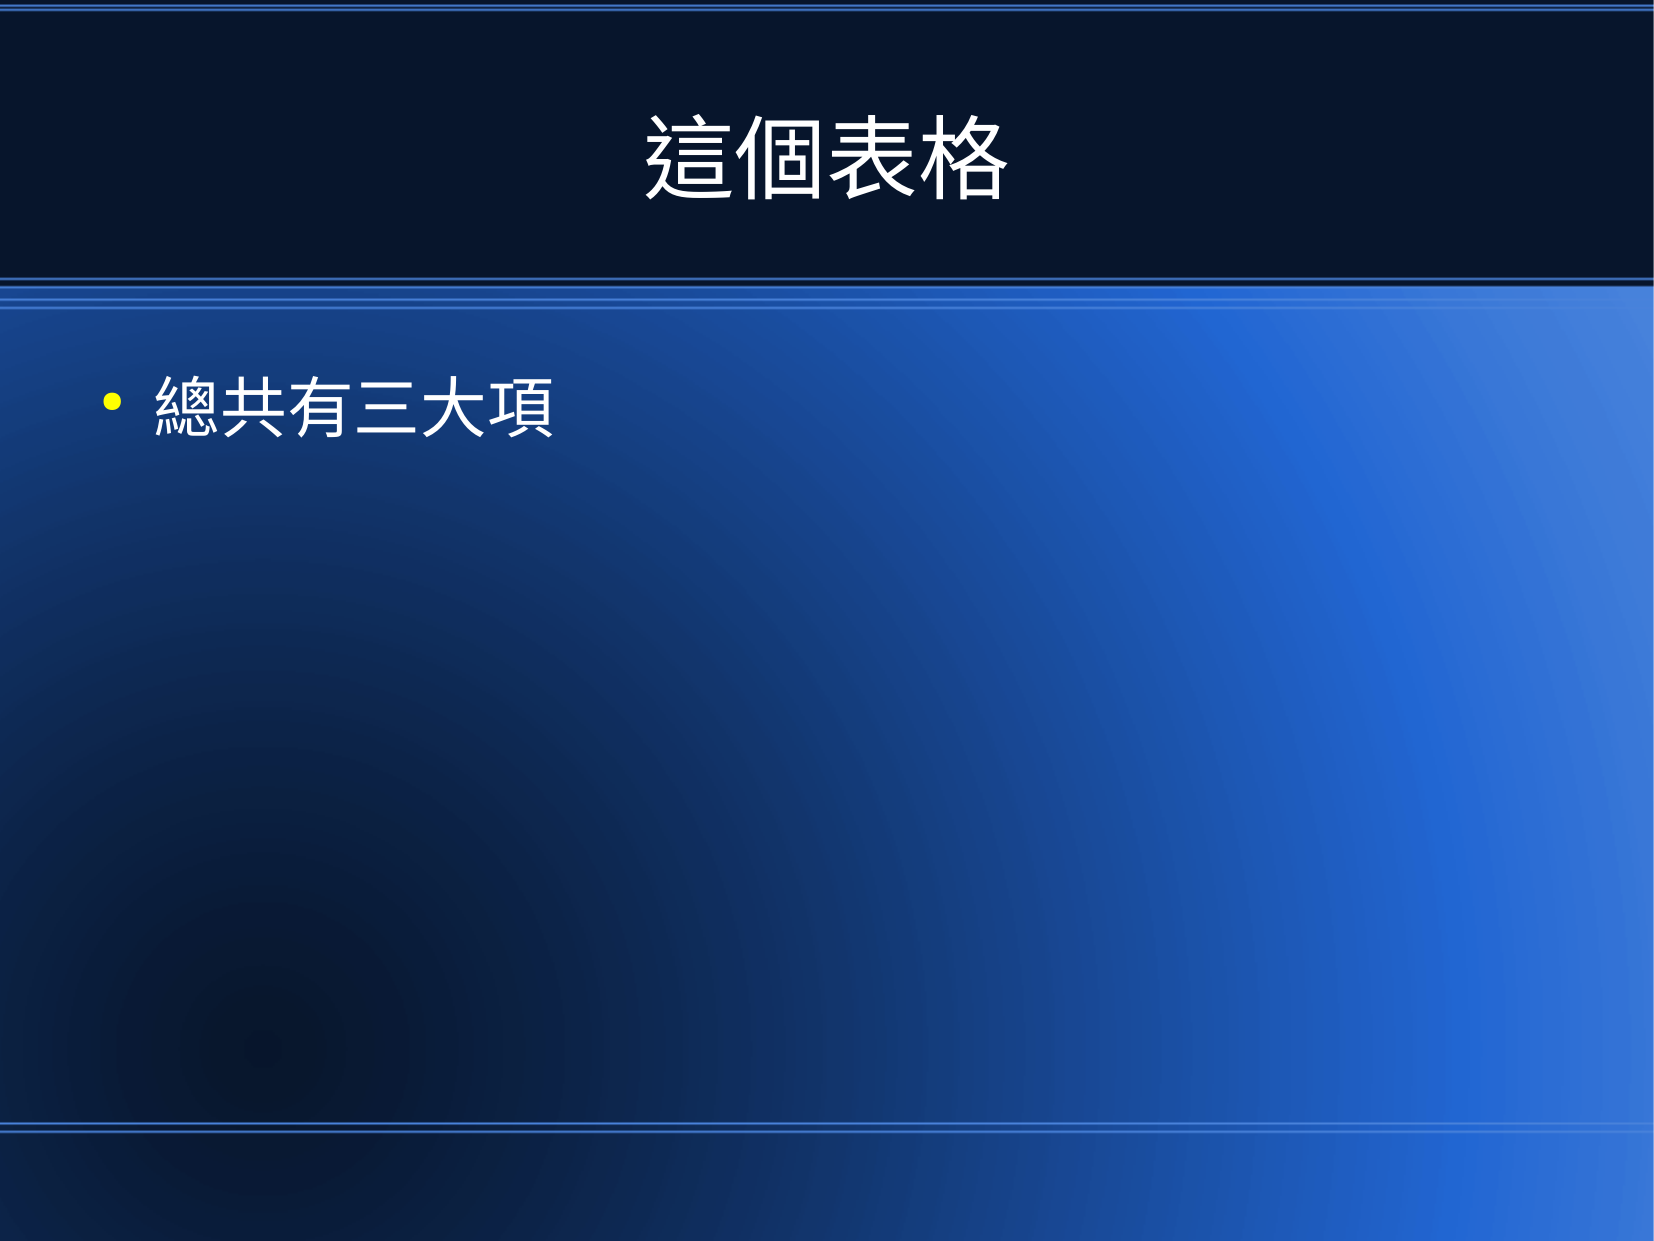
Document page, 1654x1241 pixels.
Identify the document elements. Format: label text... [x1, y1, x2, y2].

picture [0, 0, 1654, 1241]
list 總共有三大項 [82, 355, 1571, 1075]
title 這個表格 [82, 49, 1571, 257]
